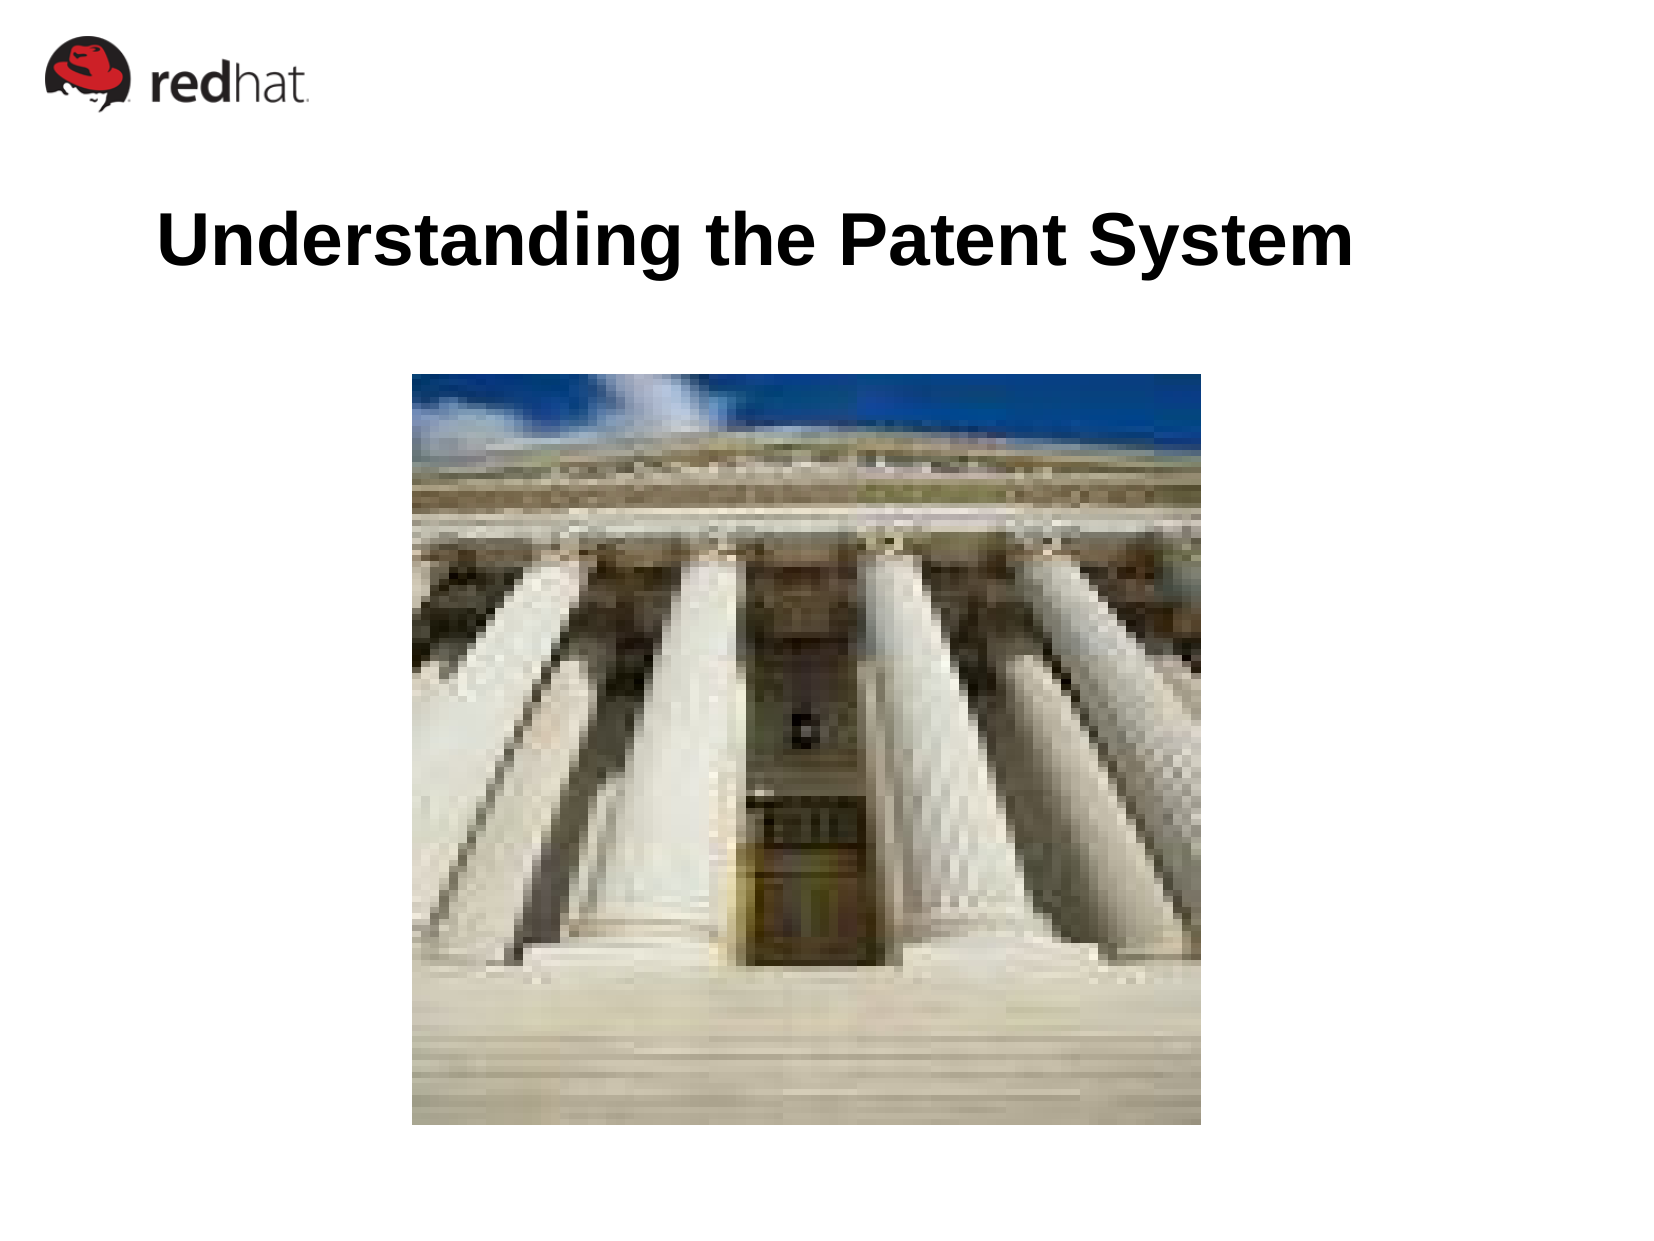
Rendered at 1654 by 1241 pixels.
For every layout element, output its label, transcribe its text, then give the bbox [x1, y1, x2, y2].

picture [412, 374, 1201, 1126]
title Understanding the Patent System [156, 196, 1502, 288]
picture [45, 36, 309, 122]
